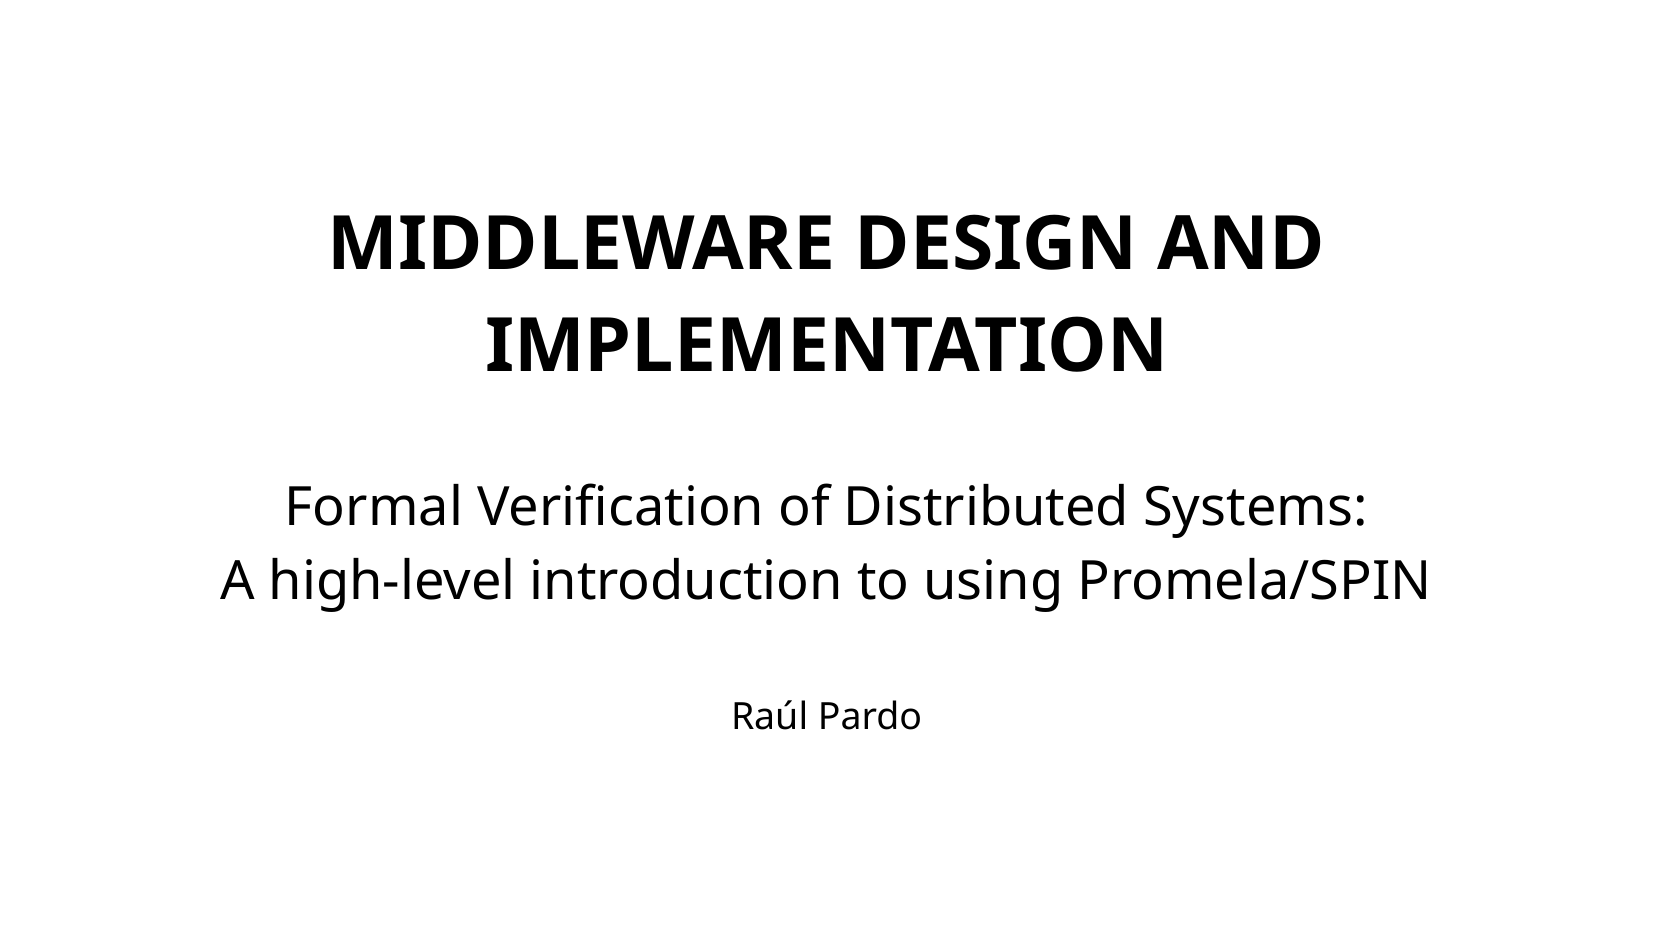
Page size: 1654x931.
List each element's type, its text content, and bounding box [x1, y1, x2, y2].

subtitle MIDDLEWARE DESIGN AND IMPLEMENTATION Formal Verification of Distributed Systems: A high-level introduction to using Promela/SPIN Raúl Pardo [82, 195, 1571, 735]
